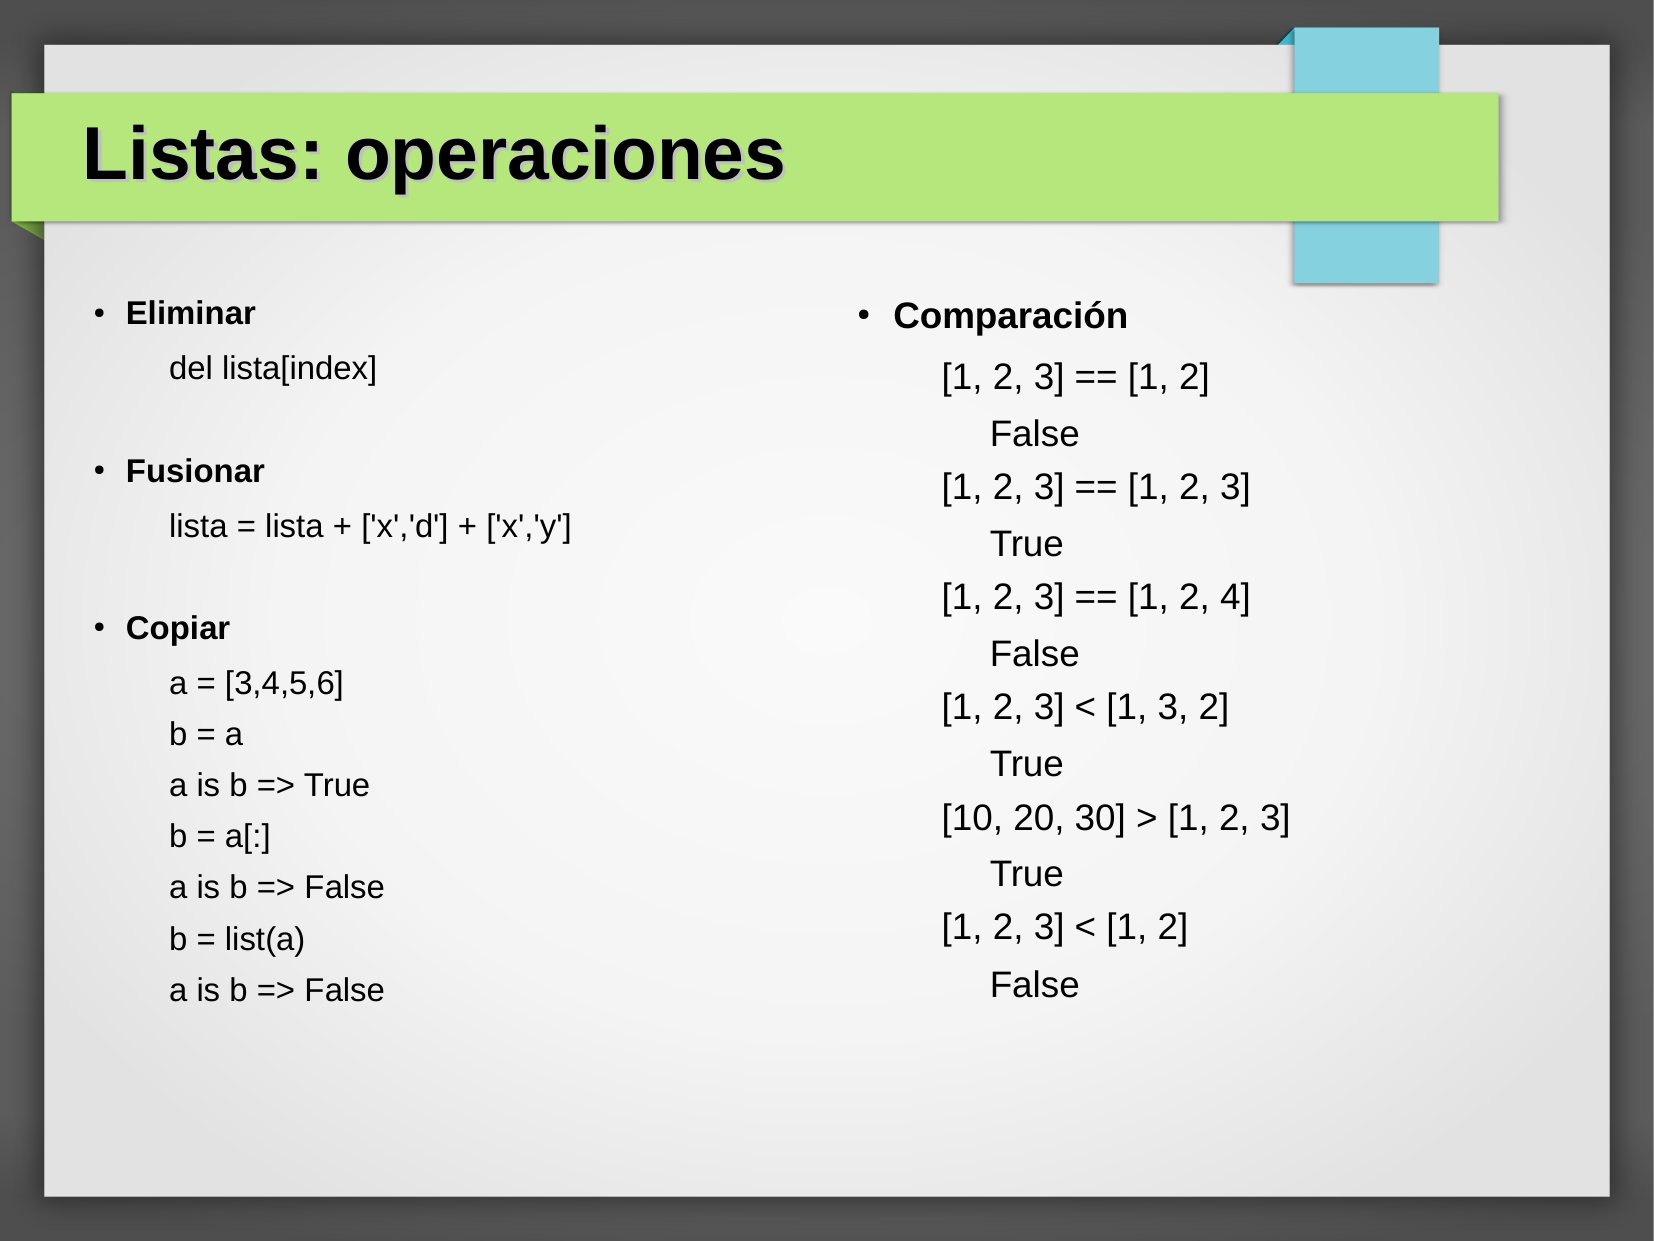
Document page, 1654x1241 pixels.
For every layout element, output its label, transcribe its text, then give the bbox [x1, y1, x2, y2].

list Comparación [1, 2, 3] == [1, 2] False [1, 2, 3] == [1, 2, 3] True [1, 2, 3] == [1, 2, 4] False [1, 2, 3] < [1, 3, 2] True [10, 20, 30] > [1, 2, 3] True [1, 2, 3] < [1, 2] False [845, 295, 1572, 1015]
picture [0, 0, 1654, 1241]
list Eliminar del lista[index] Fusionar lista = lista + ['x','d'] + ['x','y'] Copiar a = [3,4,5,6] b = a a is b => True b = a[:] a is b => False b = list(a) a is b => False [82, 295, 809, 1015]
title Listas: operaciones [82, 94, 1264, 213]
